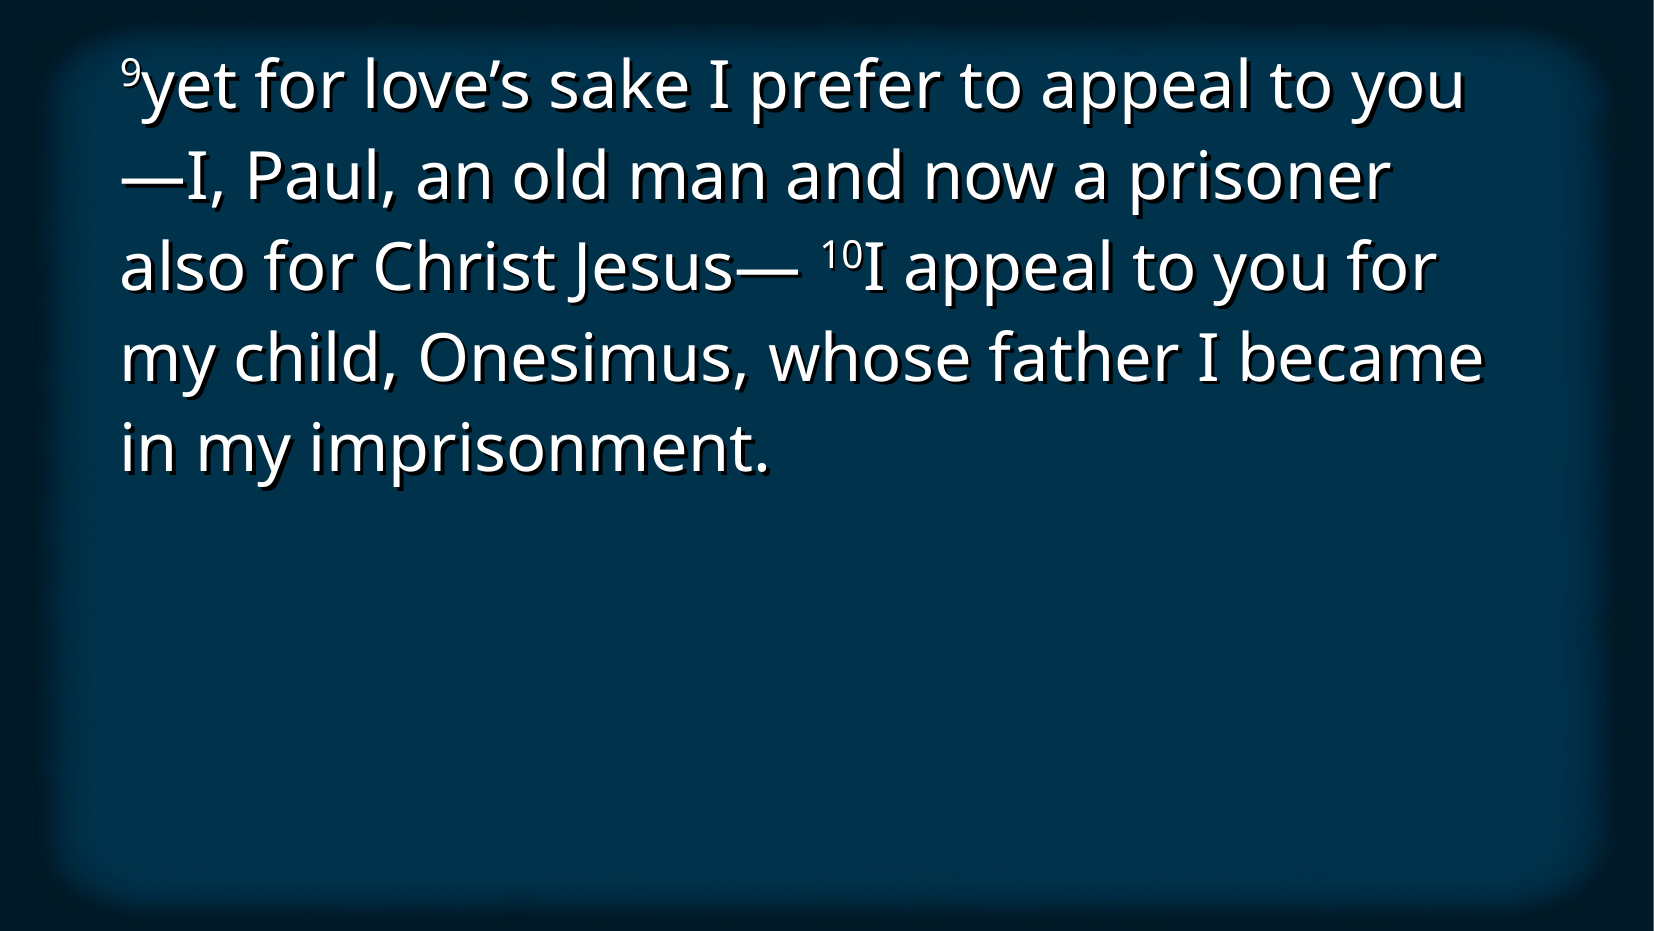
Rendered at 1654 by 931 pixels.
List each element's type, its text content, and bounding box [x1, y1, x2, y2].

picture [0, 0, 1654, 931]
text_box 9yet for love’s sake I prefer to appeal to you—I, Paul, an old man and now a prisoner also for Christ Jesus— 10I appeal to you for my child, Onesimus, whose father I became in my imprisonment. [105, 30, 1546, 489]
